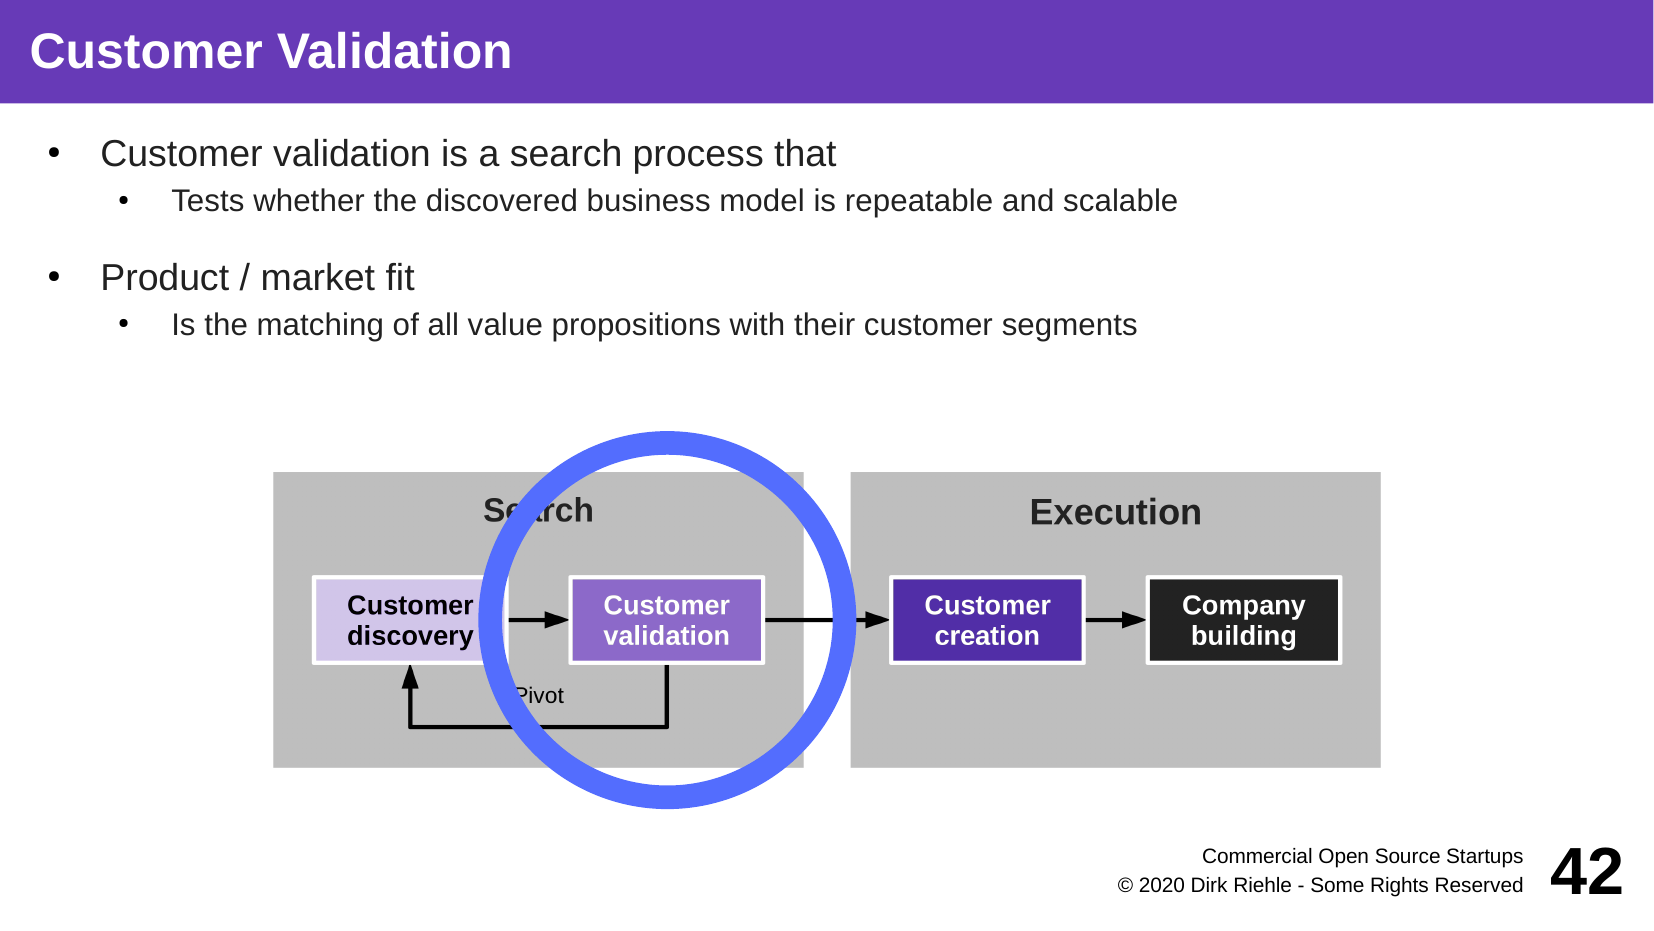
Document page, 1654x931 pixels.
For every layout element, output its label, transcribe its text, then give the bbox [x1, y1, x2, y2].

picture [273, 472, 548, 768]
list Customer validation is a search process that Tests whether the discovered business model is repeatable and scalable Product / market fit Is the matching of all value propositions with their customer segments [29, 132, 1625, 813]
picture [787, 472, 1381, 768]
picture [502, 472, 832, 768]
title Customer Validation [0, 0, 1654, 104]
